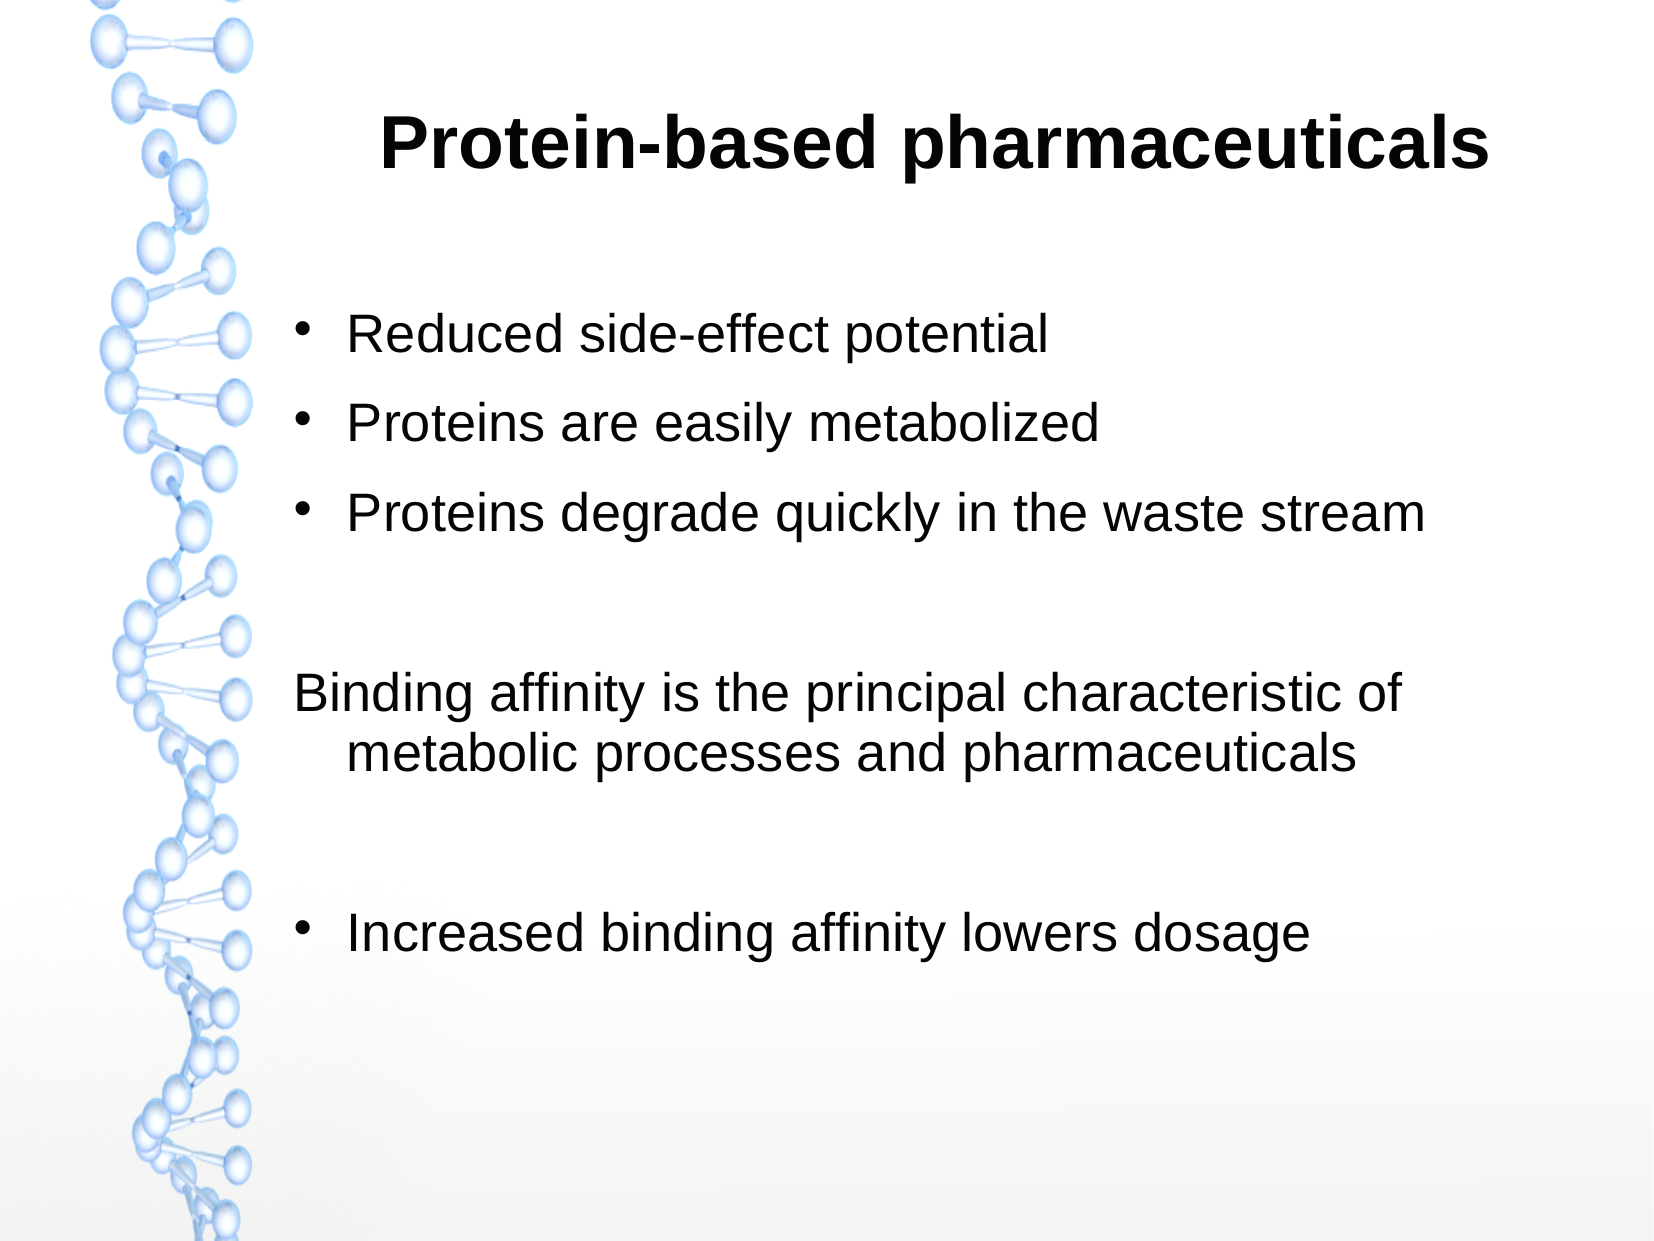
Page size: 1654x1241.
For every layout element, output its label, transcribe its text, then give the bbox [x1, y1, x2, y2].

picture [0, 0, 1654, 1241]
text_box Reduced side-effect potential Proteins are easily metabolized Proteins degrade quickly in the waste stream Binding affinity is the principal characteristic of metabolic processes and pharmaceuticals Increased binding affinity lowers dosage [276, 300, 1606, 1141]
text_box Protein-based pharmaceuticals [261, 35, 1591, 241]
